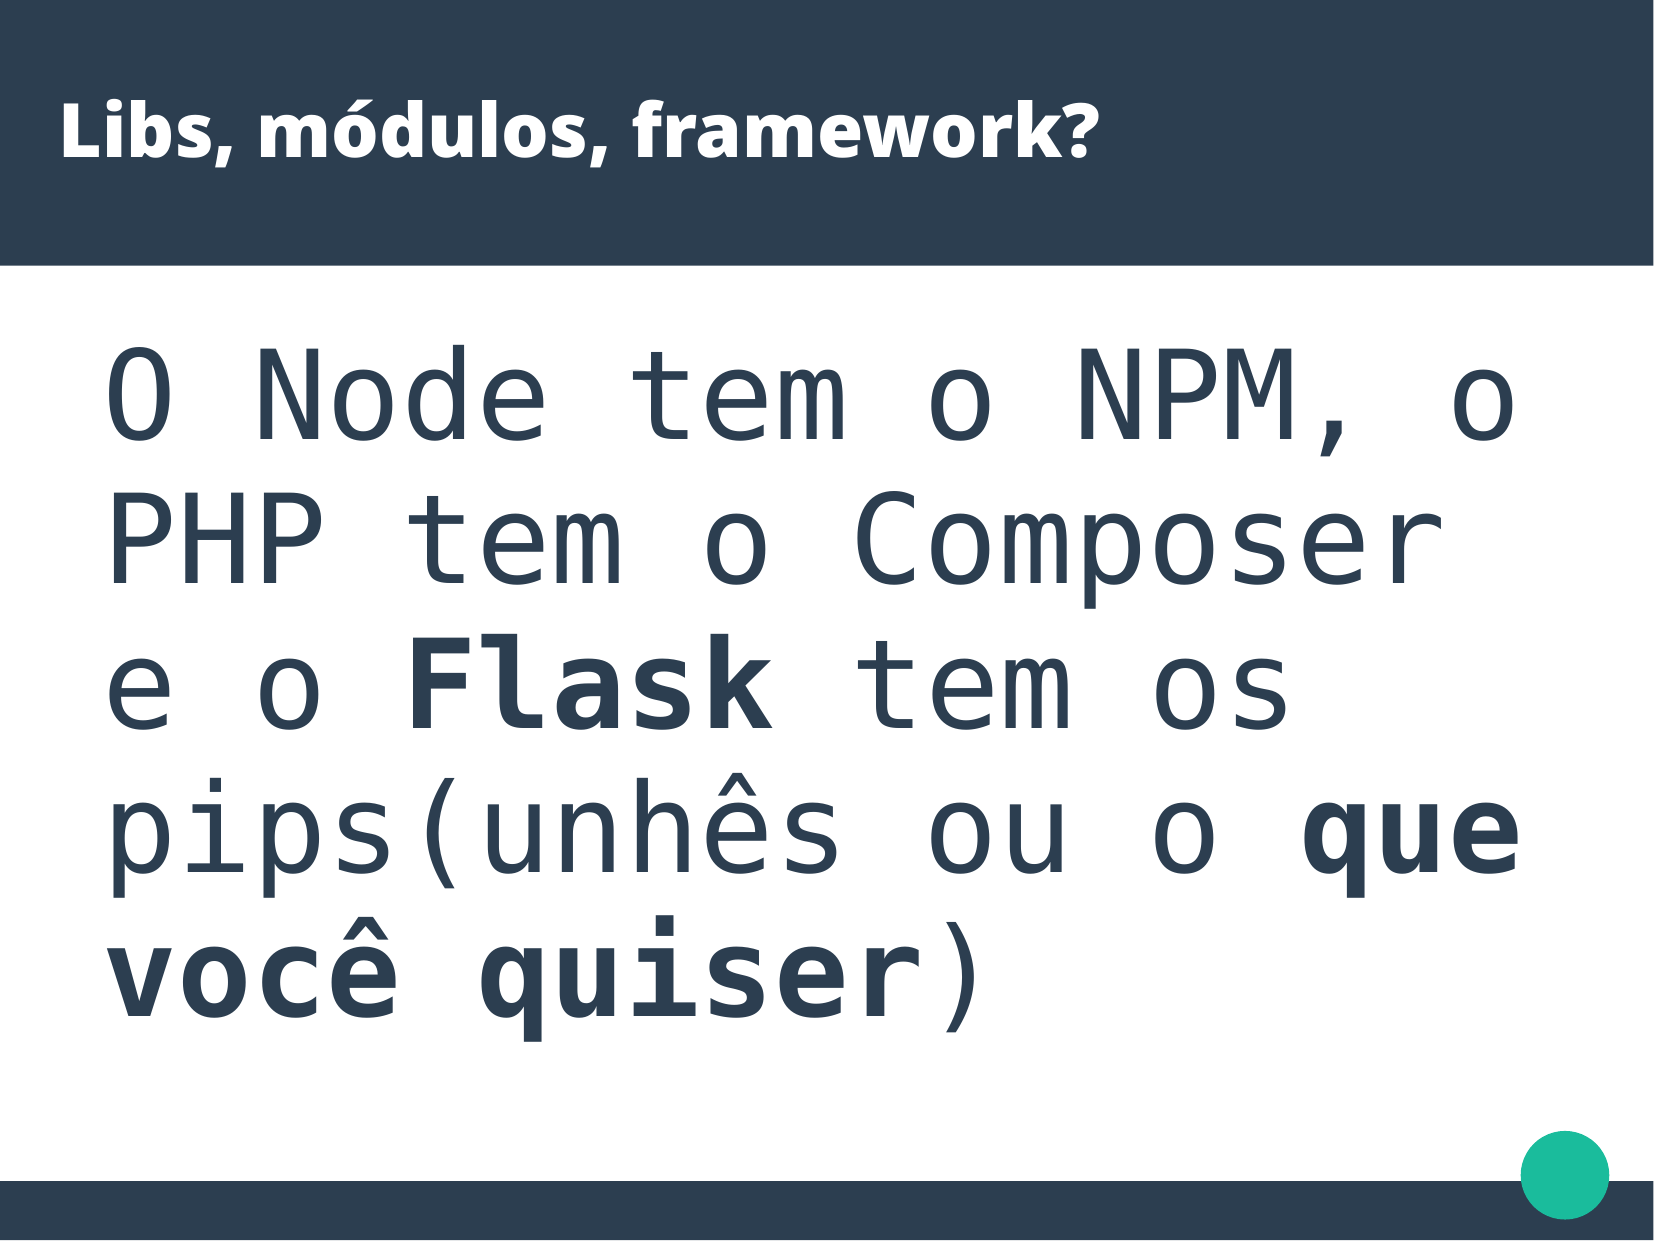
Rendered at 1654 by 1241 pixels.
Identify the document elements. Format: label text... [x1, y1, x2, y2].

title Libs, módulos, framework? [59, 49, 1595, 207]
list O Node tem o NPM, o PHP tem o Composer e o Flask tem os pips(unhês ou o que você quiser) [59, 324, 1595, 1152]
